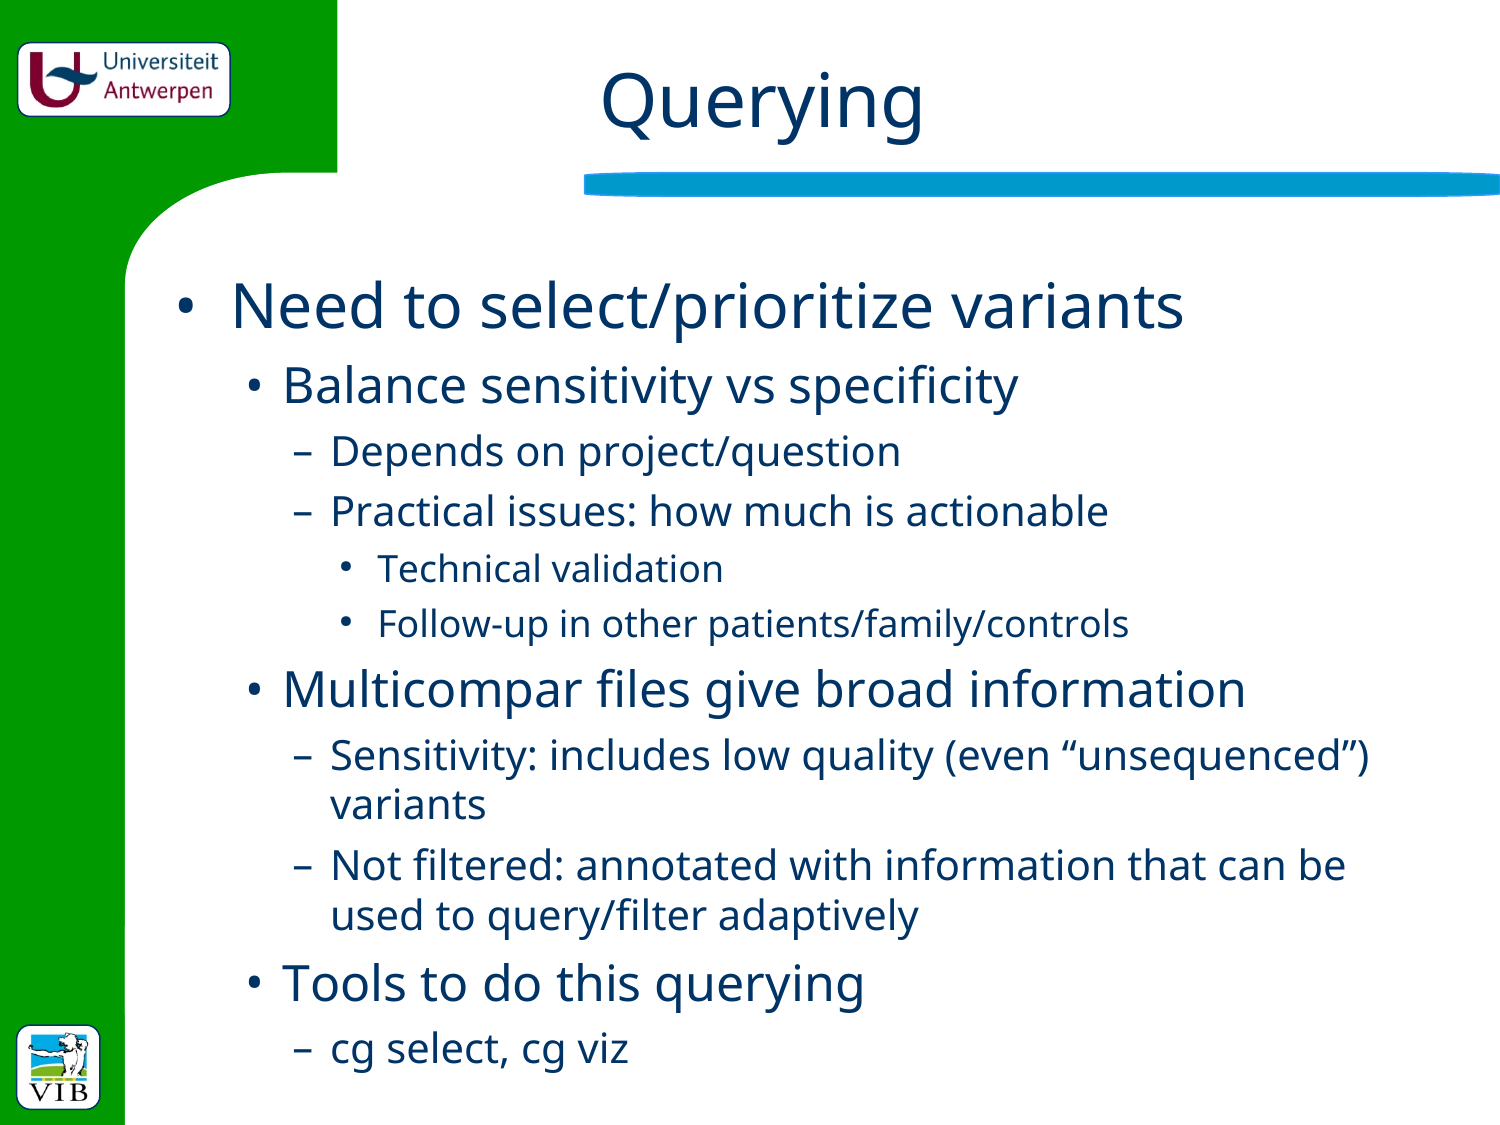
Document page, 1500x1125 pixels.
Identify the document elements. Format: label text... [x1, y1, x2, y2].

title Querying [584, 0, 1500, 195]
picture [25, 47, 223, 112]
list Need to select/prioritize variants Balance sensitivity vs specificity Depends on project/question Practical issues: how much is actionable Technical validation Follow-up in other patients/family/controls Multicompar files give broad information Sensitivity: includes low quality (even “unsequenced”) variants Not filtered: annotated with information that can be used to query/filter adaptively Tools to do this querying cg select, cg viz [159, 258, 1465, 1085]
picture [25, 1029, 91, 1107]
